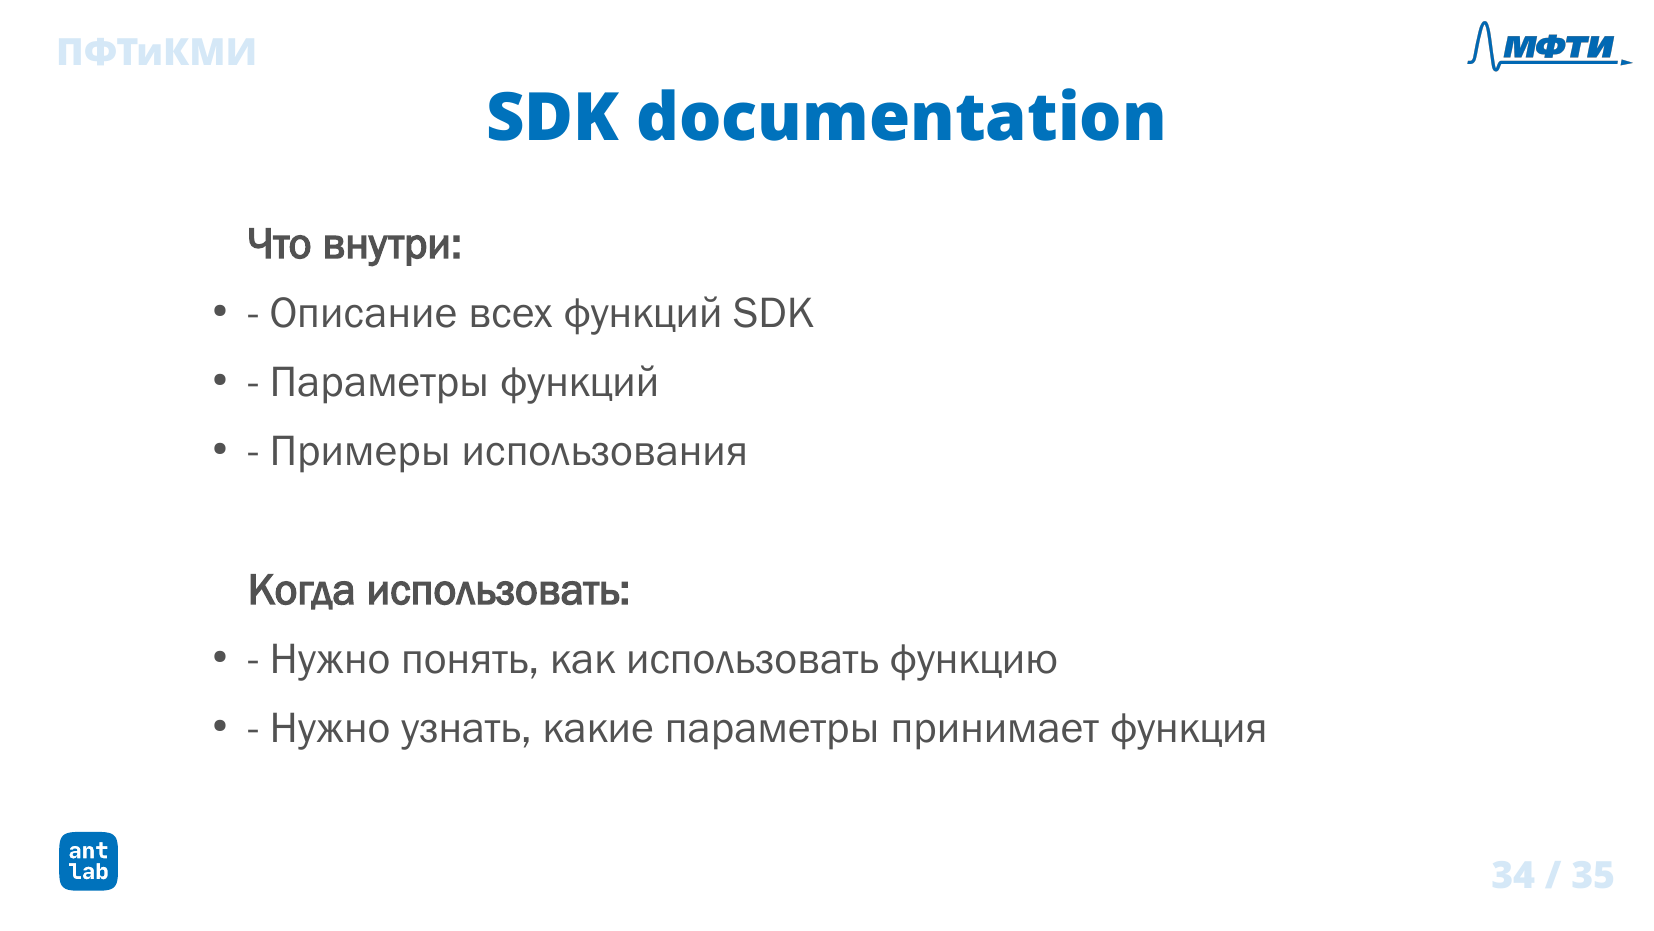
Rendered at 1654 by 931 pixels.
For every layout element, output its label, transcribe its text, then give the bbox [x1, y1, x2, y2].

title SDK documentation [82, 37, 1571, 193]
list Что внутри: - Описание всех функций SDK - Параметры функций - Примеры использования Когда использовать: - Нужно понять, как использовать функцию - Нужно узнать, какие параметры принимает функция [200, 217, 1595, 758]
picture [1446, 0, 1654, 93]
